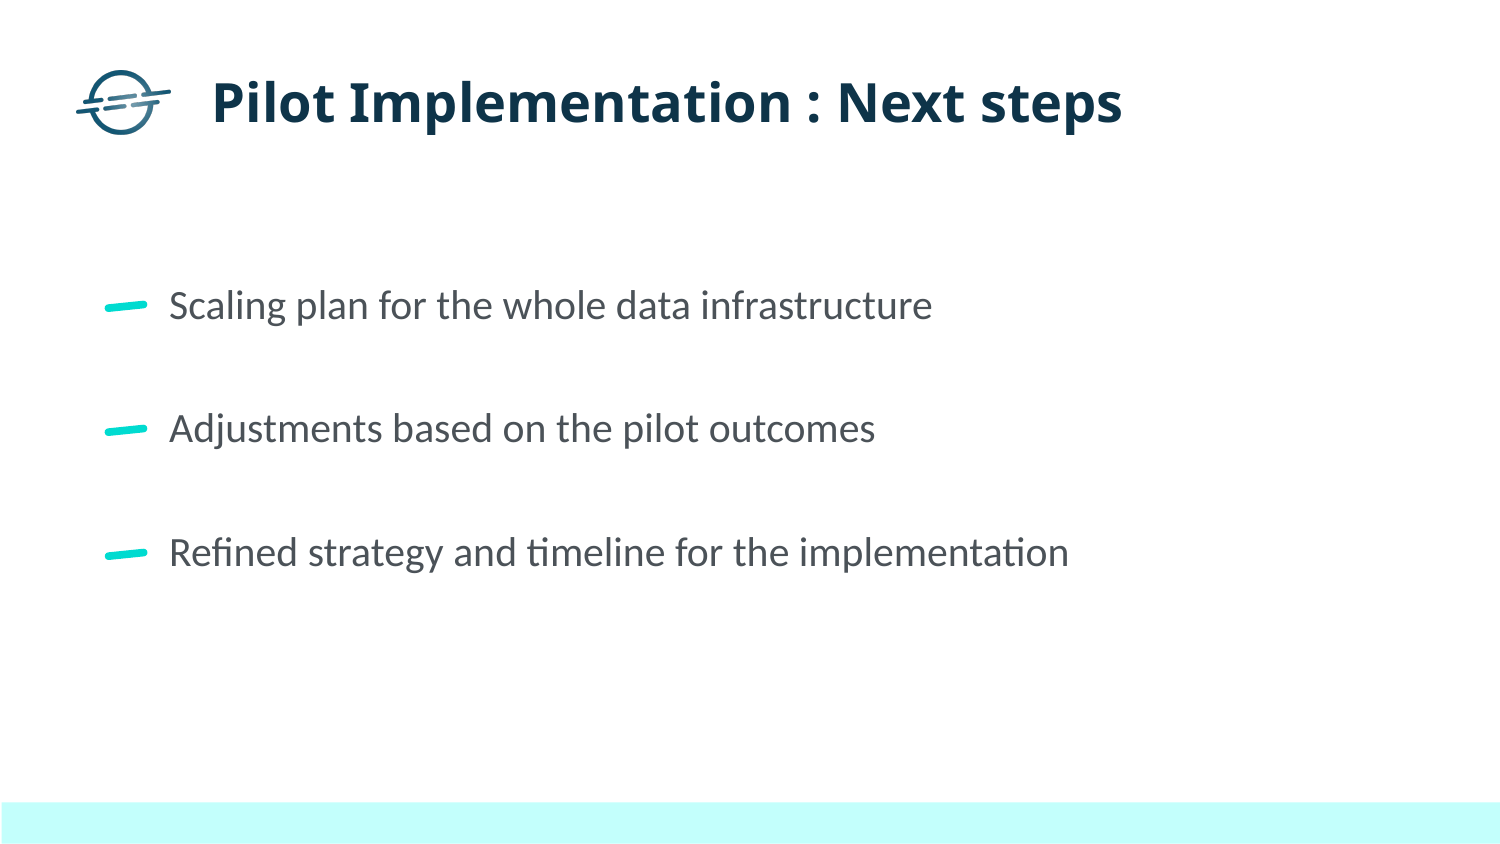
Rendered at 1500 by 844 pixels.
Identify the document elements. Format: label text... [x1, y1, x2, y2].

picture [76, 70, 171, 135]
text_box [1, 802, 1500, 844]
text_box [104, 548, 148, 560]
title Adjustments based on the pilot outcomes [154, 385, 1020, 471]
text_box [104, 424, 148, 436]
title Pilot Implementation : Next steps [196, 53, 1500, 155]
title Scaling plan for the whole data infrastructure [154, 262, 987, 344]
text_box [104, 300, 148, 312]
title Refined strategy and timeline for the implementation [154, 509, 1257, 595]
